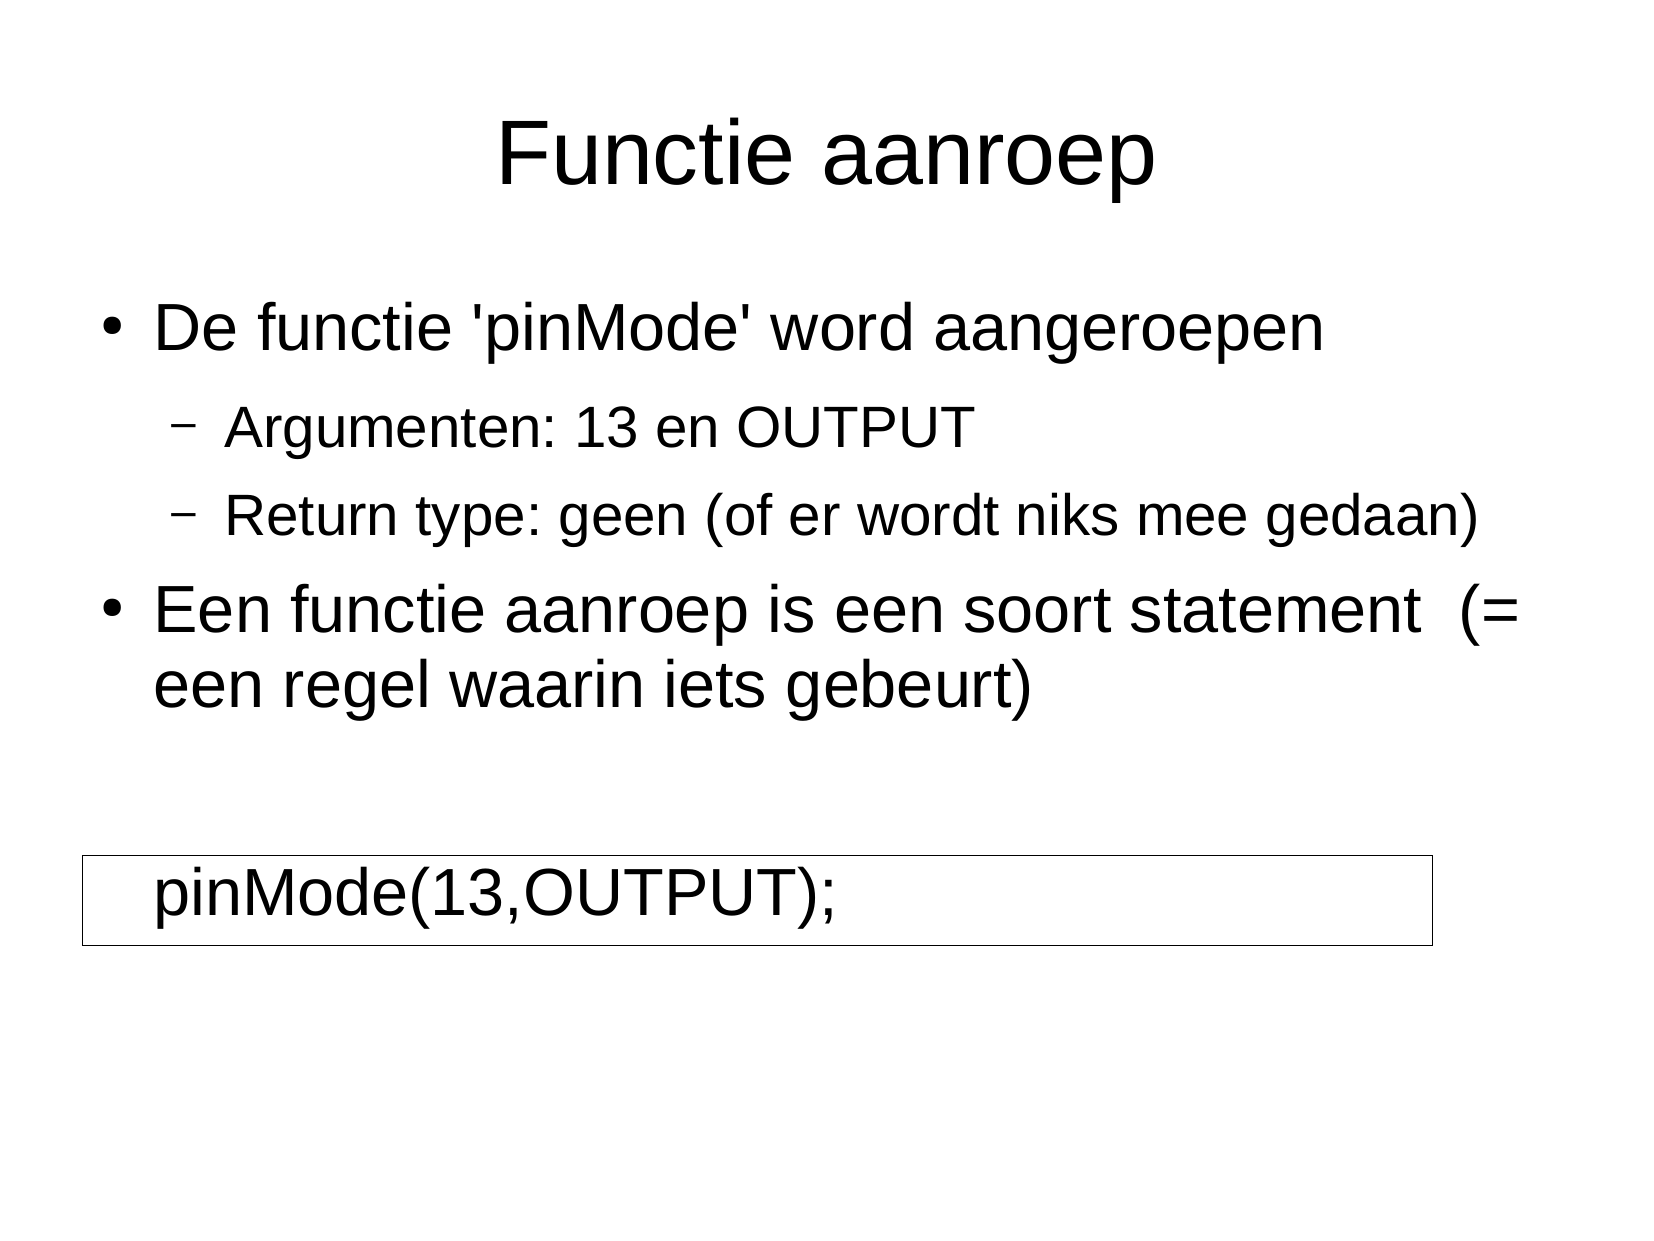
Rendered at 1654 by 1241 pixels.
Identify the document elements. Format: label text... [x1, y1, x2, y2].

list De functie 'pinMode' word aangeroepen Argumenten: 13 en OUTPUT Return type: geen (of er wordt niks mee gedaan) Een functie aanroep is een soort statement (= een regel waarin iets gebeurt) pinMode(13,OUTPUT); [83, 856, 1432, 945]
title Functie aanroep [82, 49, 1571, 257]
list De functie 'pinMode' word aangeroepen Argumenten: 13 en OUTPUT Return type: geen (of er wordt niks mee gedaan) Een functie aanroep is een soort statement (= een regel waarin iets gebeurt) pinMode(13,OUTPUT); [82, 290, 1571, 1010]
